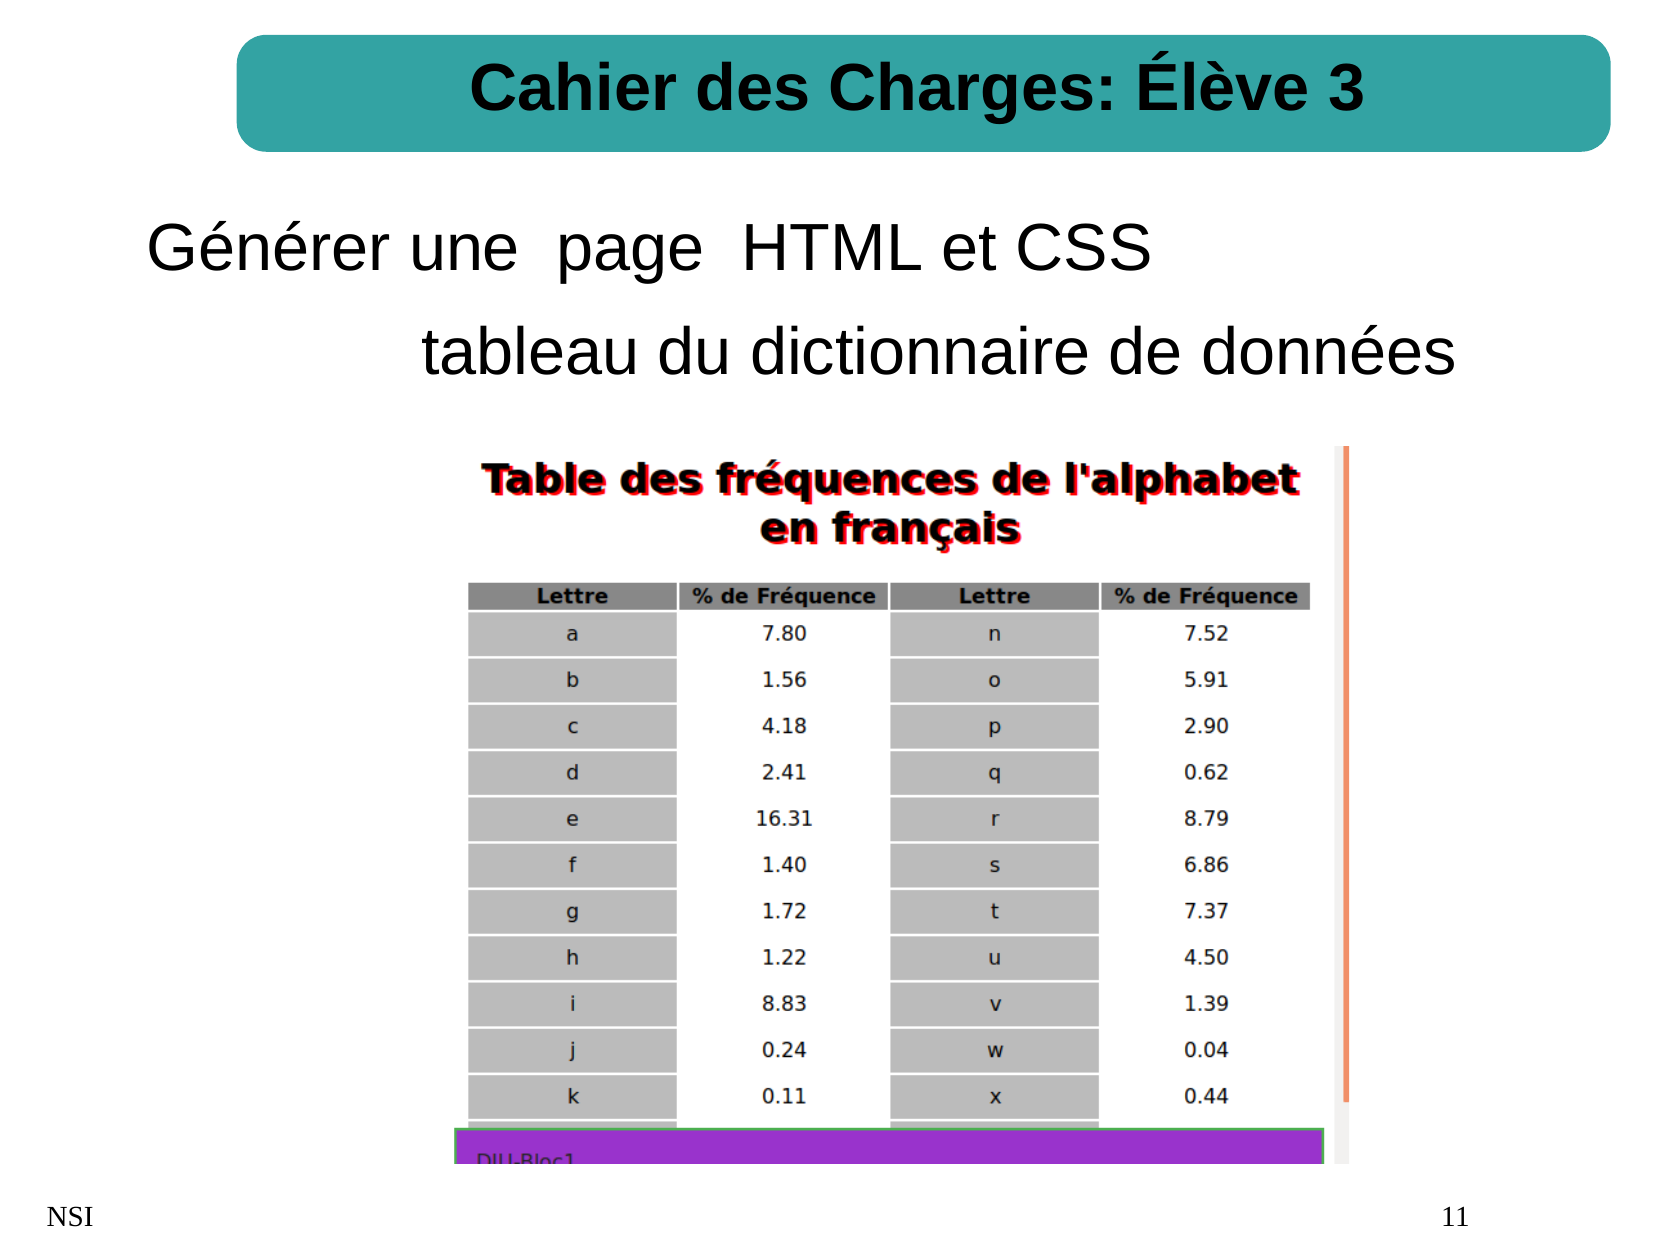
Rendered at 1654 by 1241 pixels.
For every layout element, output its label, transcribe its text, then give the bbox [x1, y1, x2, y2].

list Générer une page HTML et CSS tableau du dictionnaire de données [128, 209, 1587, 1140]
picture [444, 446, 1350, 1164]
title Cahier des Charges: Élève 3 [238, 37, 1598, 137]
